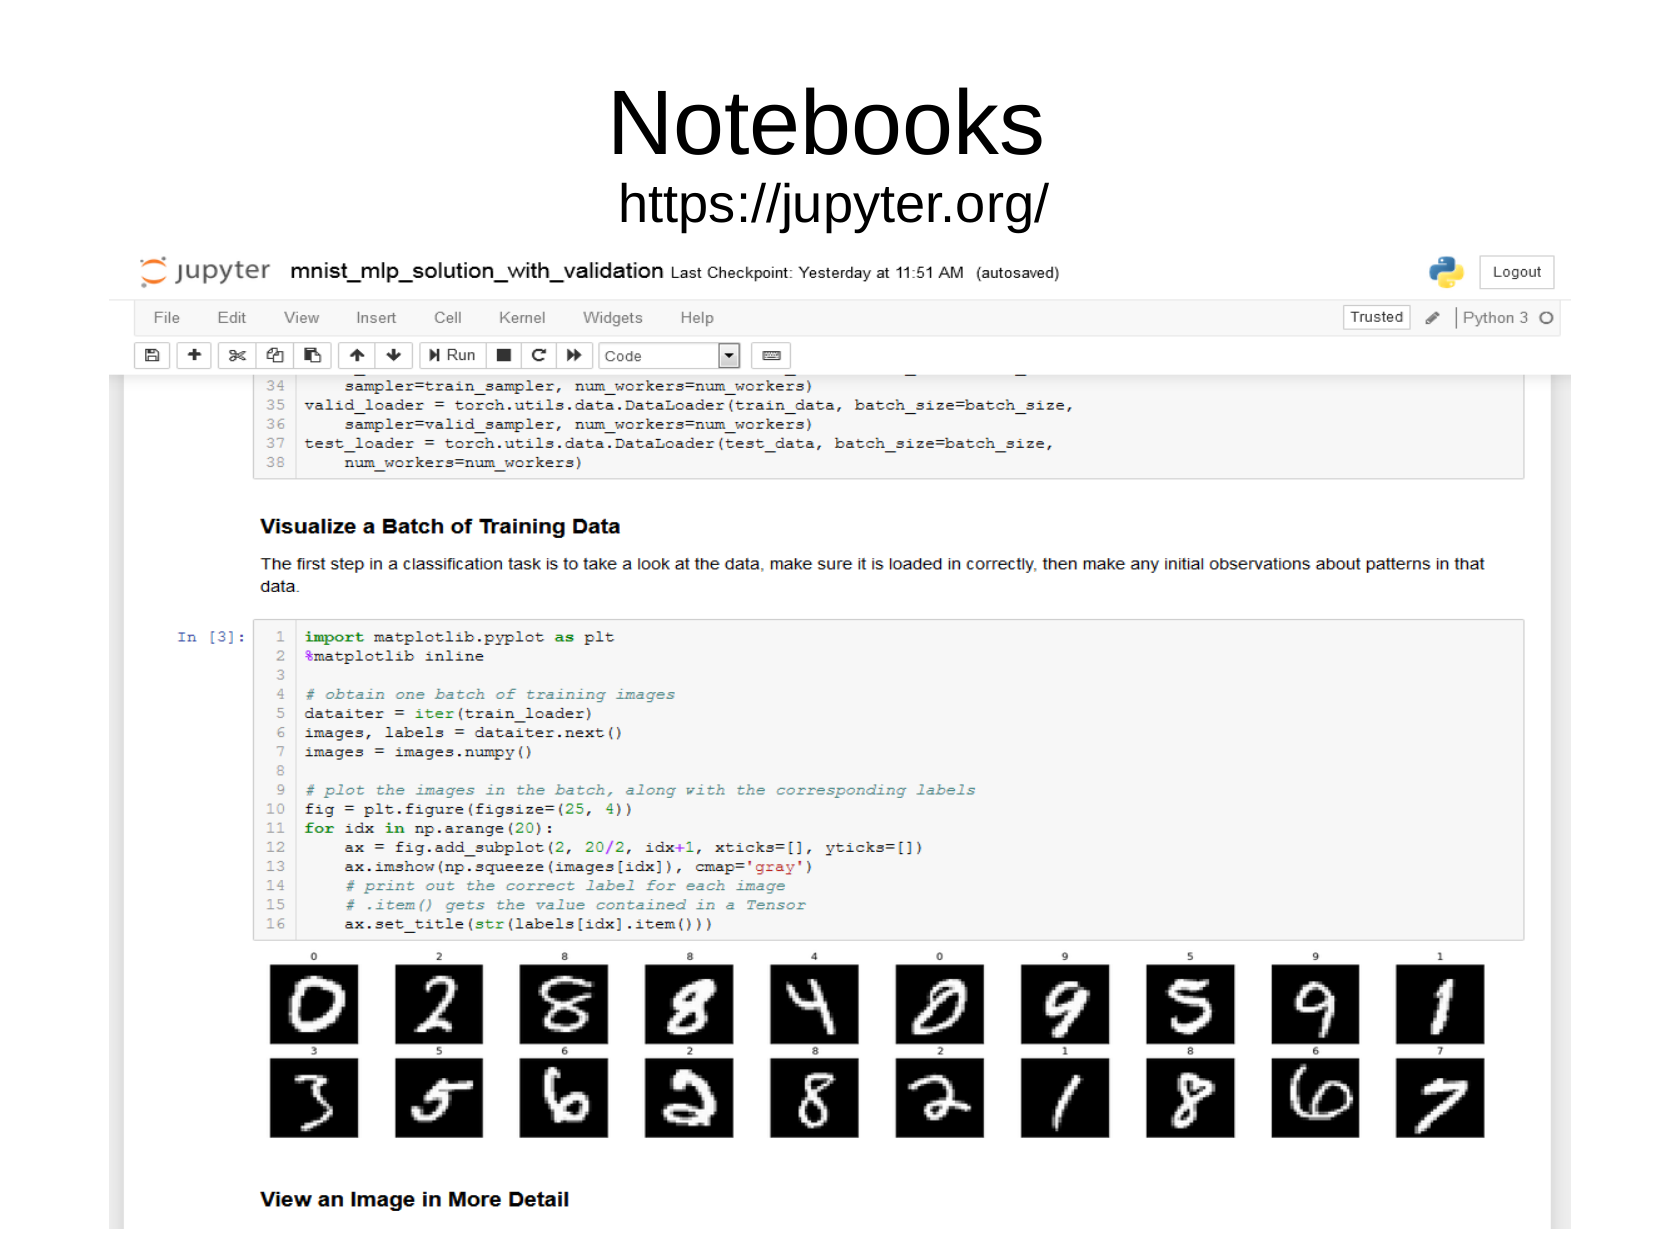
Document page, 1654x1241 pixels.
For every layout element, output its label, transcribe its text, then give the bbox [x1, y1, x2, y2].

picture [109, 251, 1571, 1229]
title Notebooks https://jupyter.org/ [82, 49, 1571, 257]
